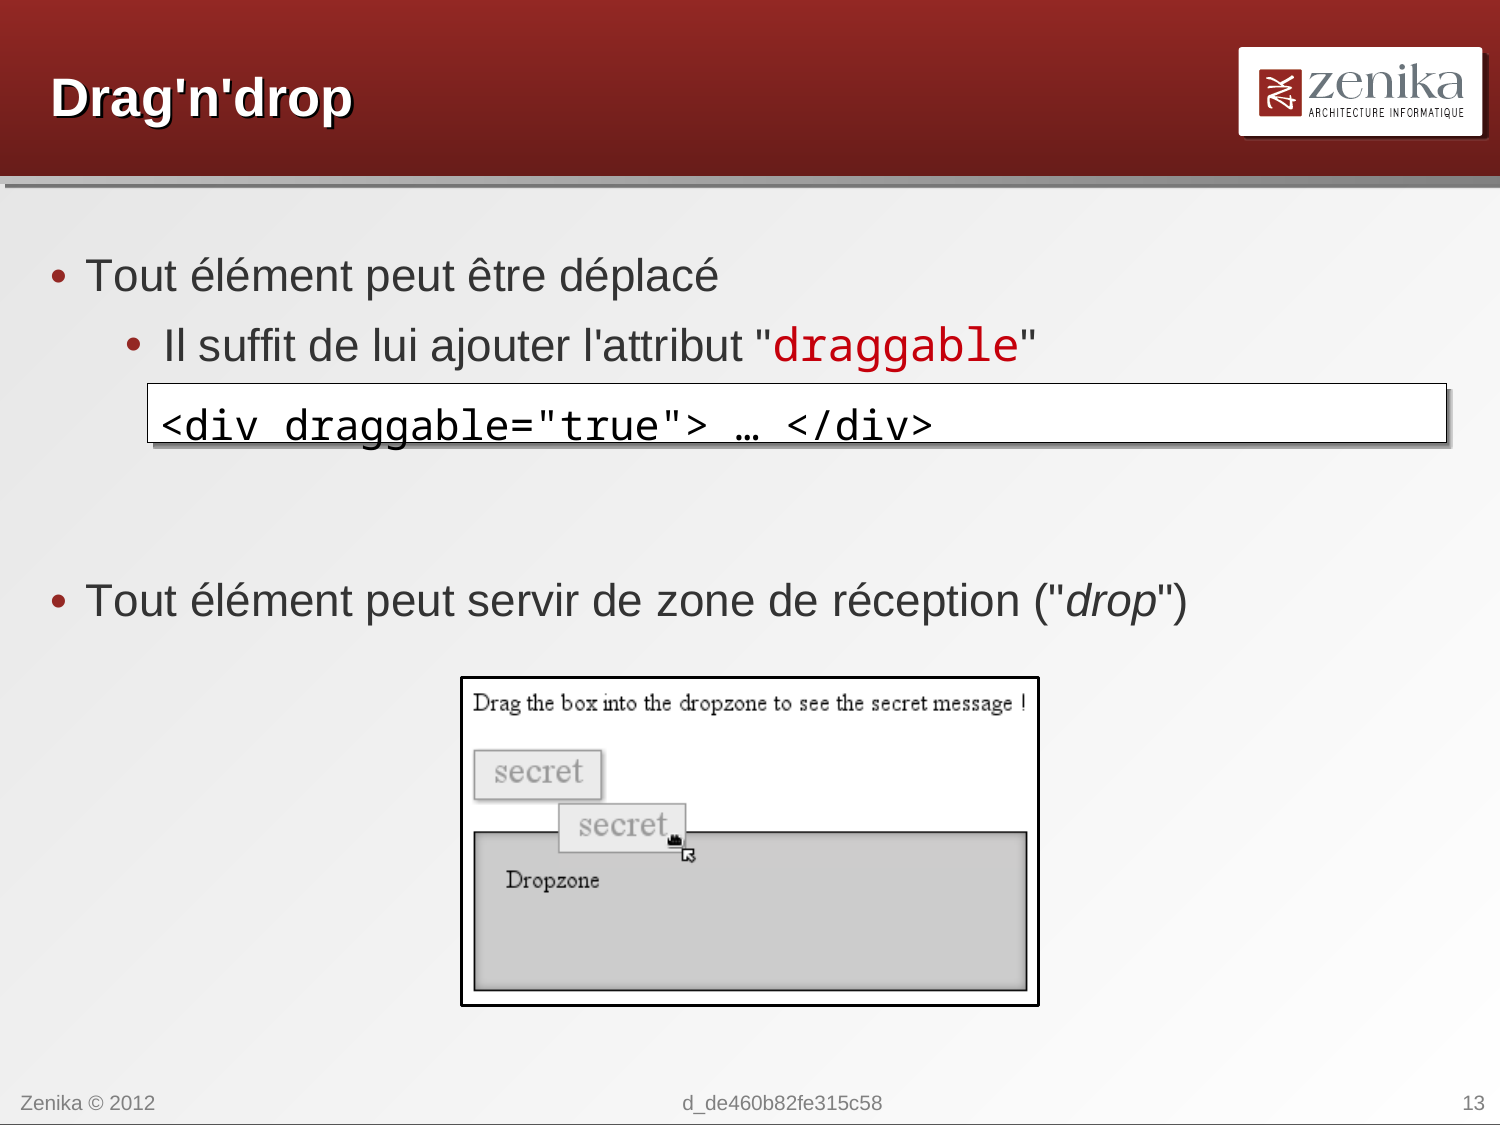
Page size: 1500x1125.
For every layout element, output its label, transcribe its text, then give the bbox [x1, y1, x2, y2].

text_box <div draggable="true"> … </div> [147, 383, 1447, 443]
title Drag'n'drop [50, 15, 1206, 180]
picture [1257, 58, 1464, 125]
picture [463, 679, 1037, 1004]
list Tout élément peut être déplacé Il suffit de lui ajouter l'attribut "draggable" Tout élément peut servir de zone de réception ("drop") [50, 249, 1477, 1079]
